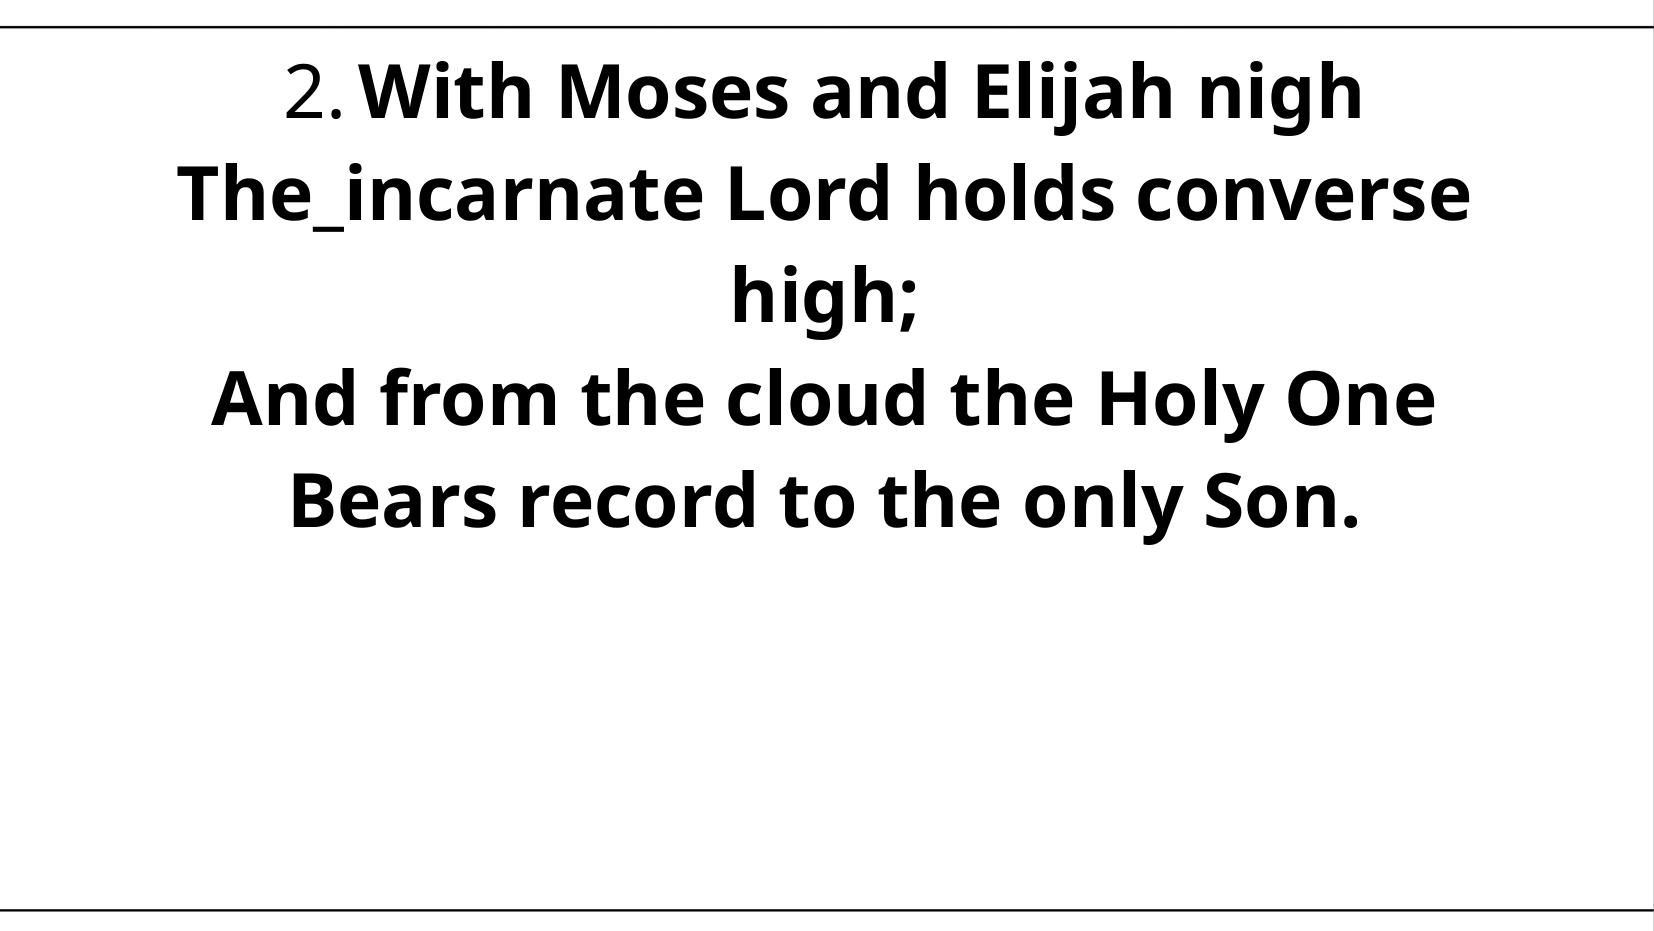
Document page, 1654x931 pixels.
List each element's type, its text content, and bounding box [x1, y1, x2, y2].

picture [0, 0, 1654, 931]
text_box 2. With Moses and Elijah nigh The_incarnate Lord holds converse high; And from the cloud the Holy One Bears record to the only Son. [75, 30, 1576, 445]
